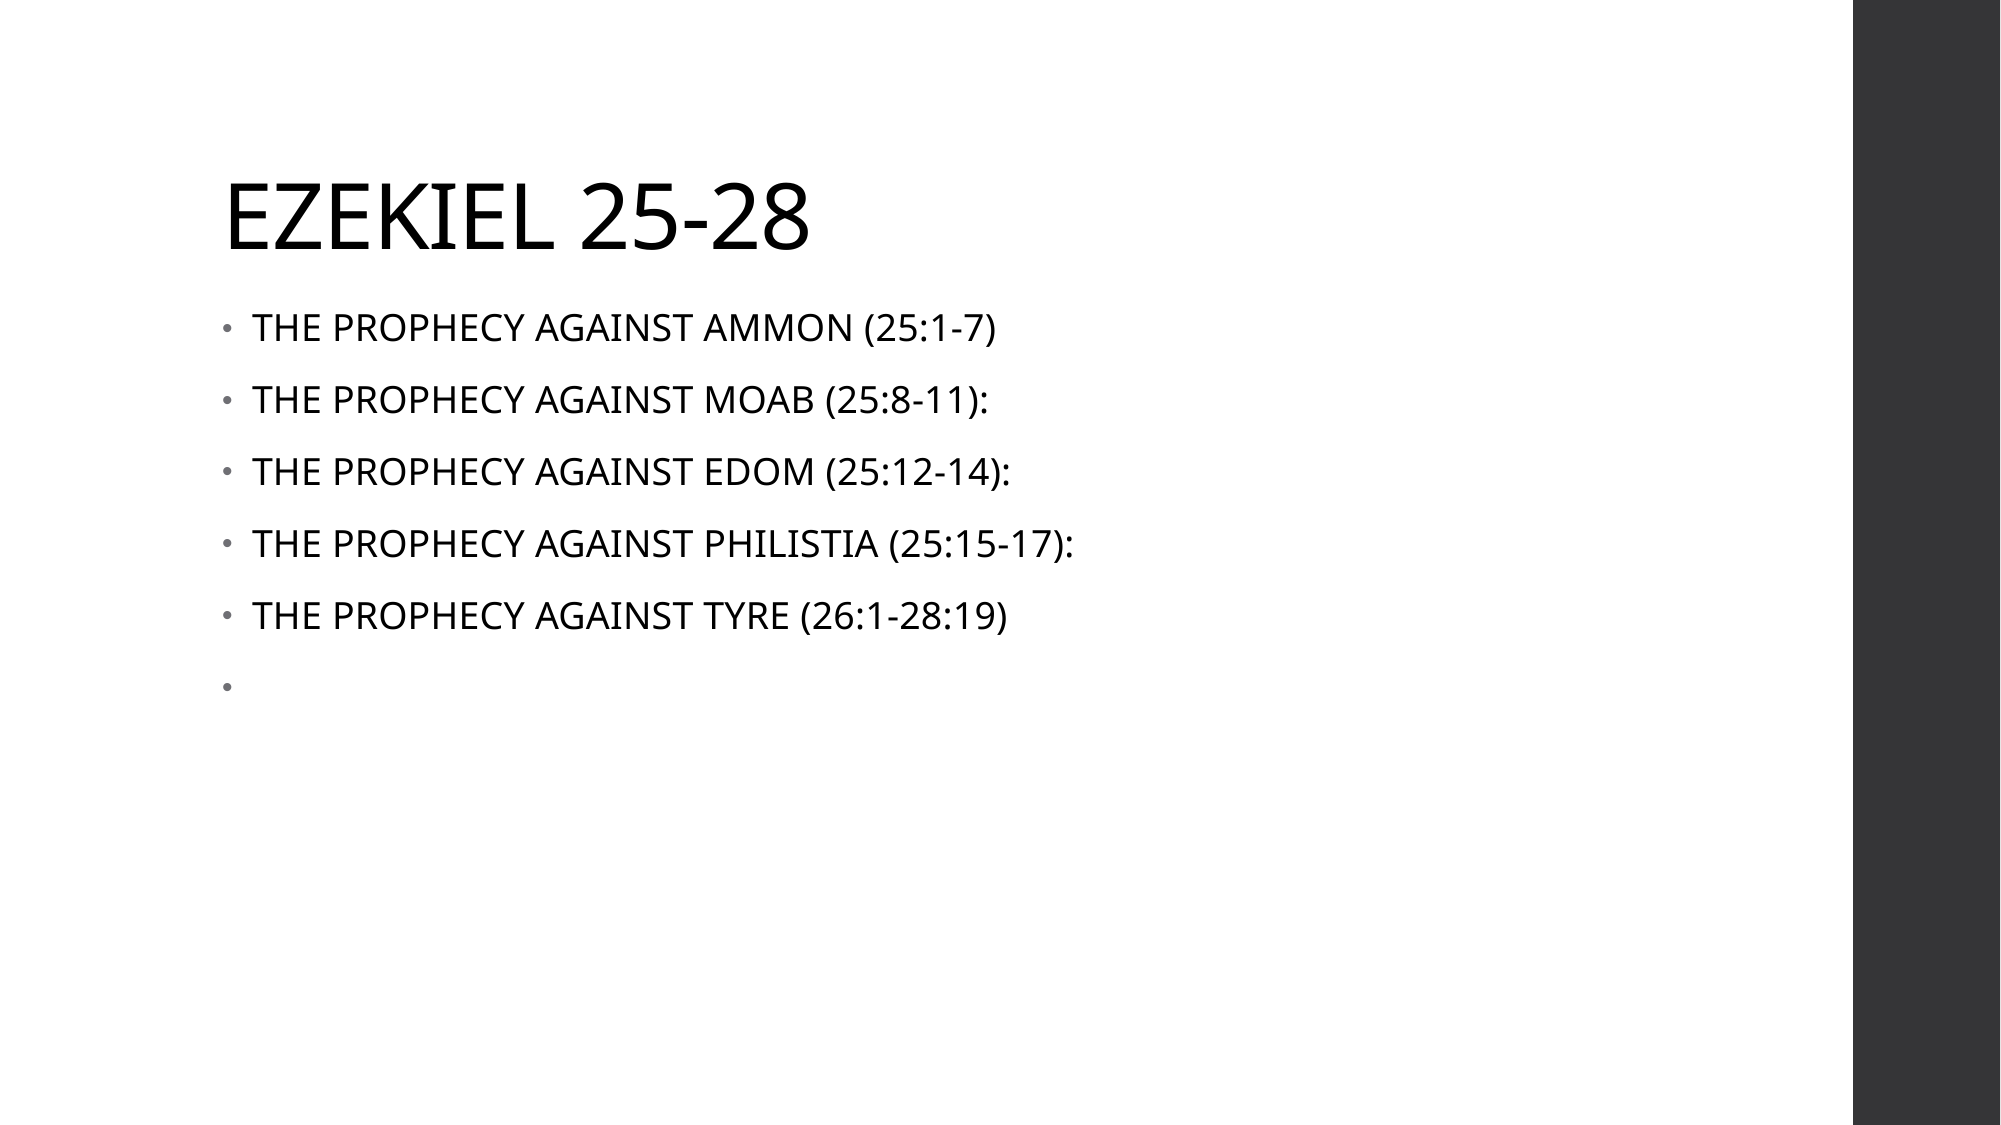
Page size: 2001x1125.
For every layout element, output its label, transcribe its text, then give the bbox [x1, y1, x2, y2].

title EZEKIEL 25-28 [206, 60, 1797, 278]
list THE PROPHECY AGAINST AMMON (25:1-7) THE PROPHECY AGAINST MOAB (25:8-11): THE PROPHECY AGAINST EDOM (25:12-14): THE PROPHECY AGAINST PHILISTIA (25:15-17): THE PROPHECY AGAINST TYRE (26:1-28:19) [206, 299, 1617, 1014]
